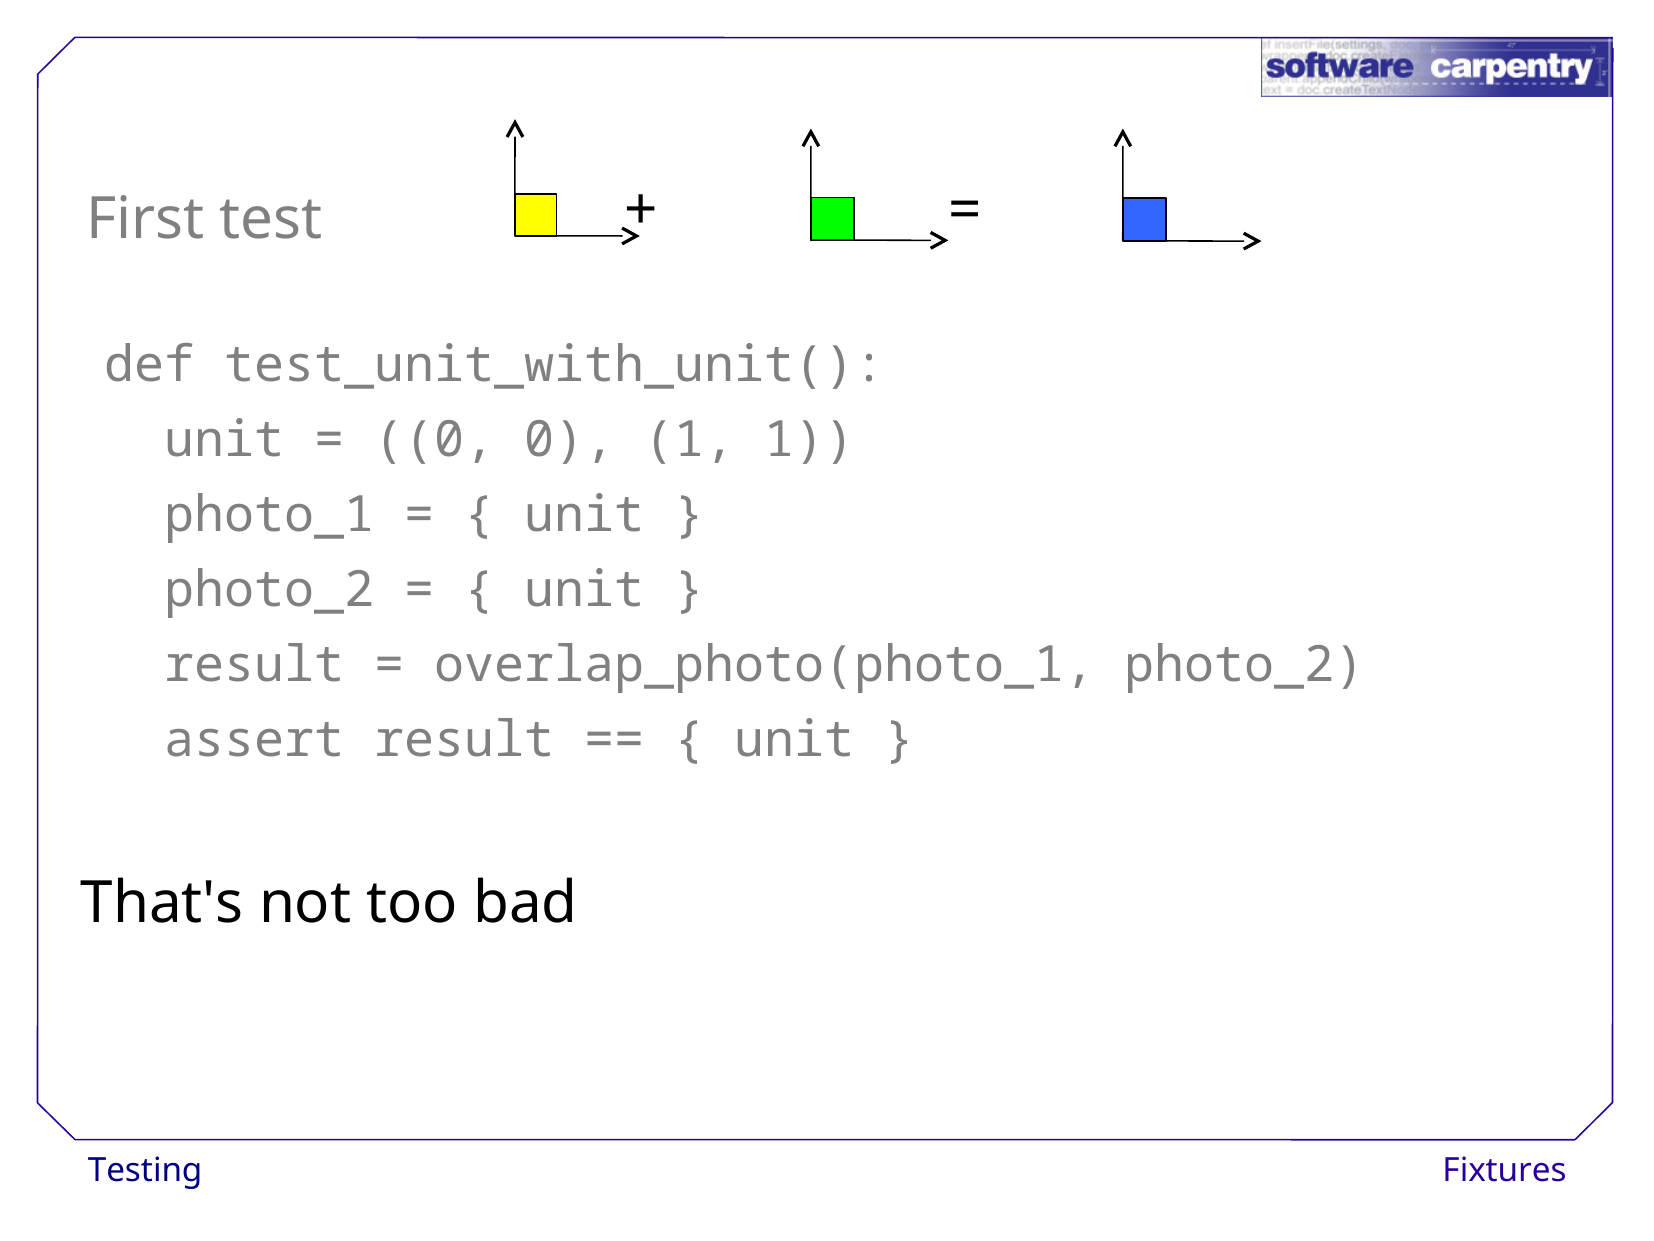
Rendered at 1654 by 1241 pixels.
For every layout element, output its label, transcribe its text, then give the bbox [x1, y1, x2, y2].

text_box [823, 197, 854, 239]
text_box That's not too bad [65, 821, 743, 942]
picture [1261, 39, 1613, 97]
text_box [1147, 197, 1167, 242]
text_box + [609, 128, 823, 250]
text_box = [934, 128, 1147, 250]
text_box First test [71, 138, 488, 259]
text_box [516, 194, 557, 235]
text_box def test_unit_with_unit(): unit = ((0, 0), (1, 1)) photo_1 = { unit } photo_2 = { unit } result = overlap_photo(photo_1, photo_2) assert result == { unit } [89, 308, 1527, 797]
